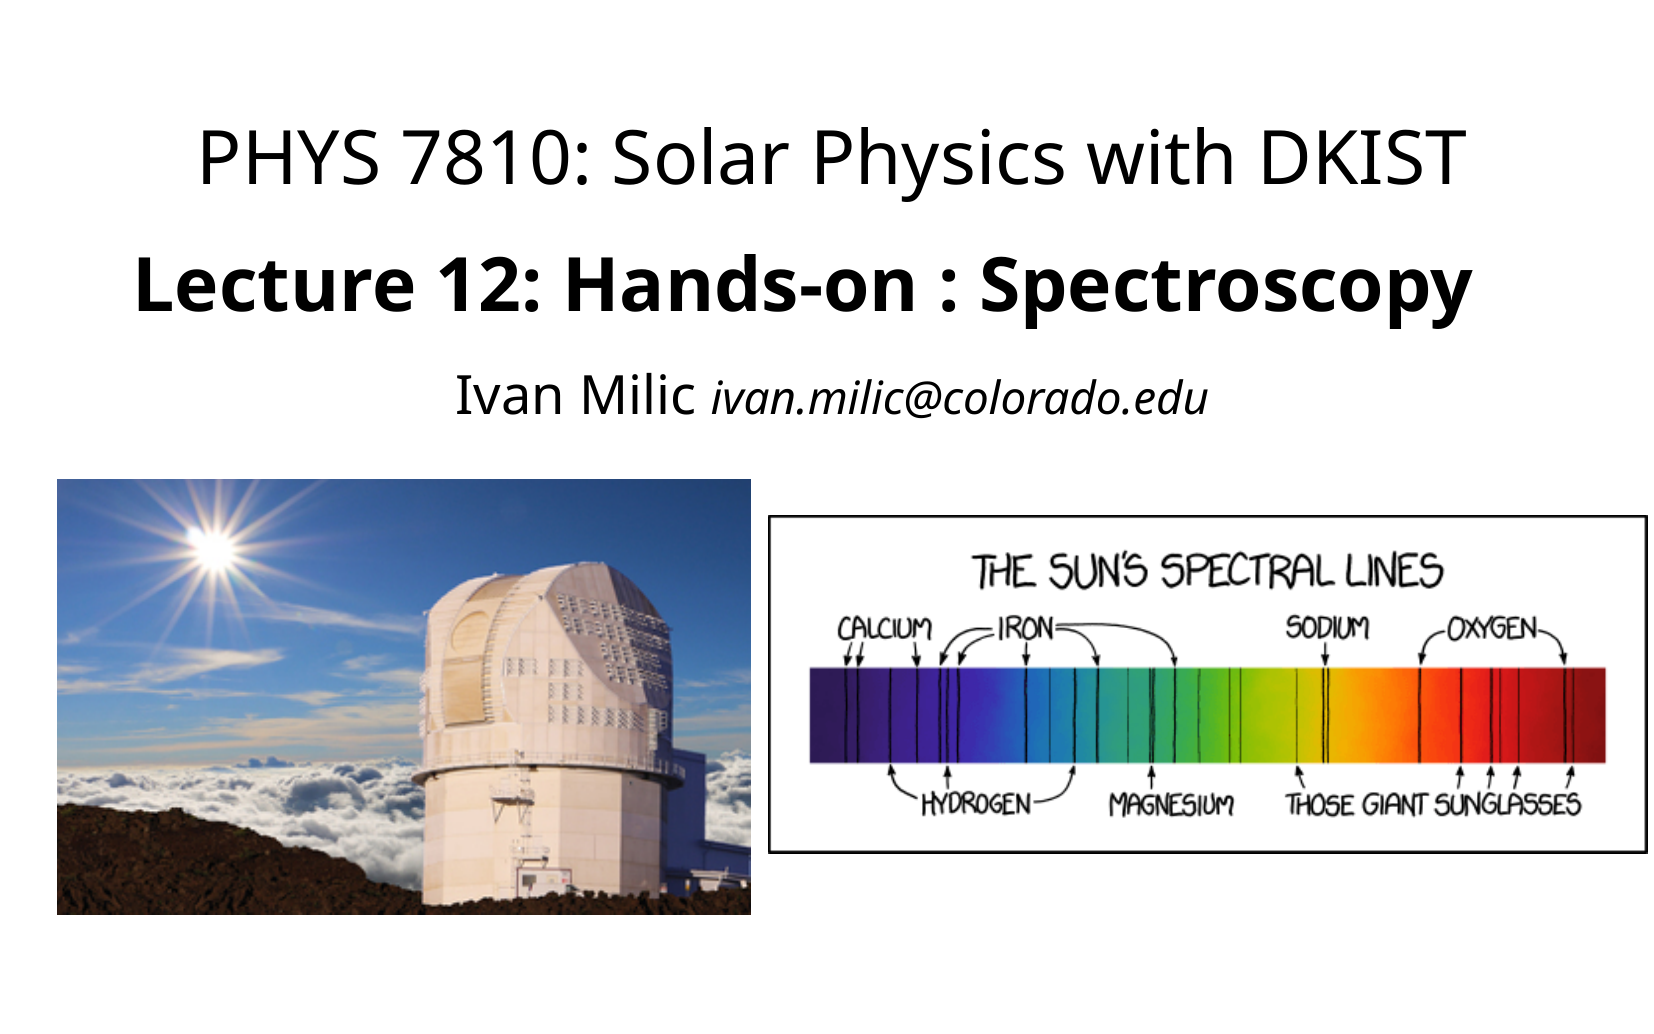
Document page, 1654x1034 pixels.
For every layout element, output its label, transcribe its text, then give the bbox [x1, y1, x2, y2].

picture [57, 479, 751, 916]
picture [768, 515, 1648, 854]
subtitle PHYS 7810: Solar Physics with DKIST Lecture 12: Hands-on : Spectroscopy Ivan Milic ivan.milic@colorado.edu [30, 25, 1636, 511]
